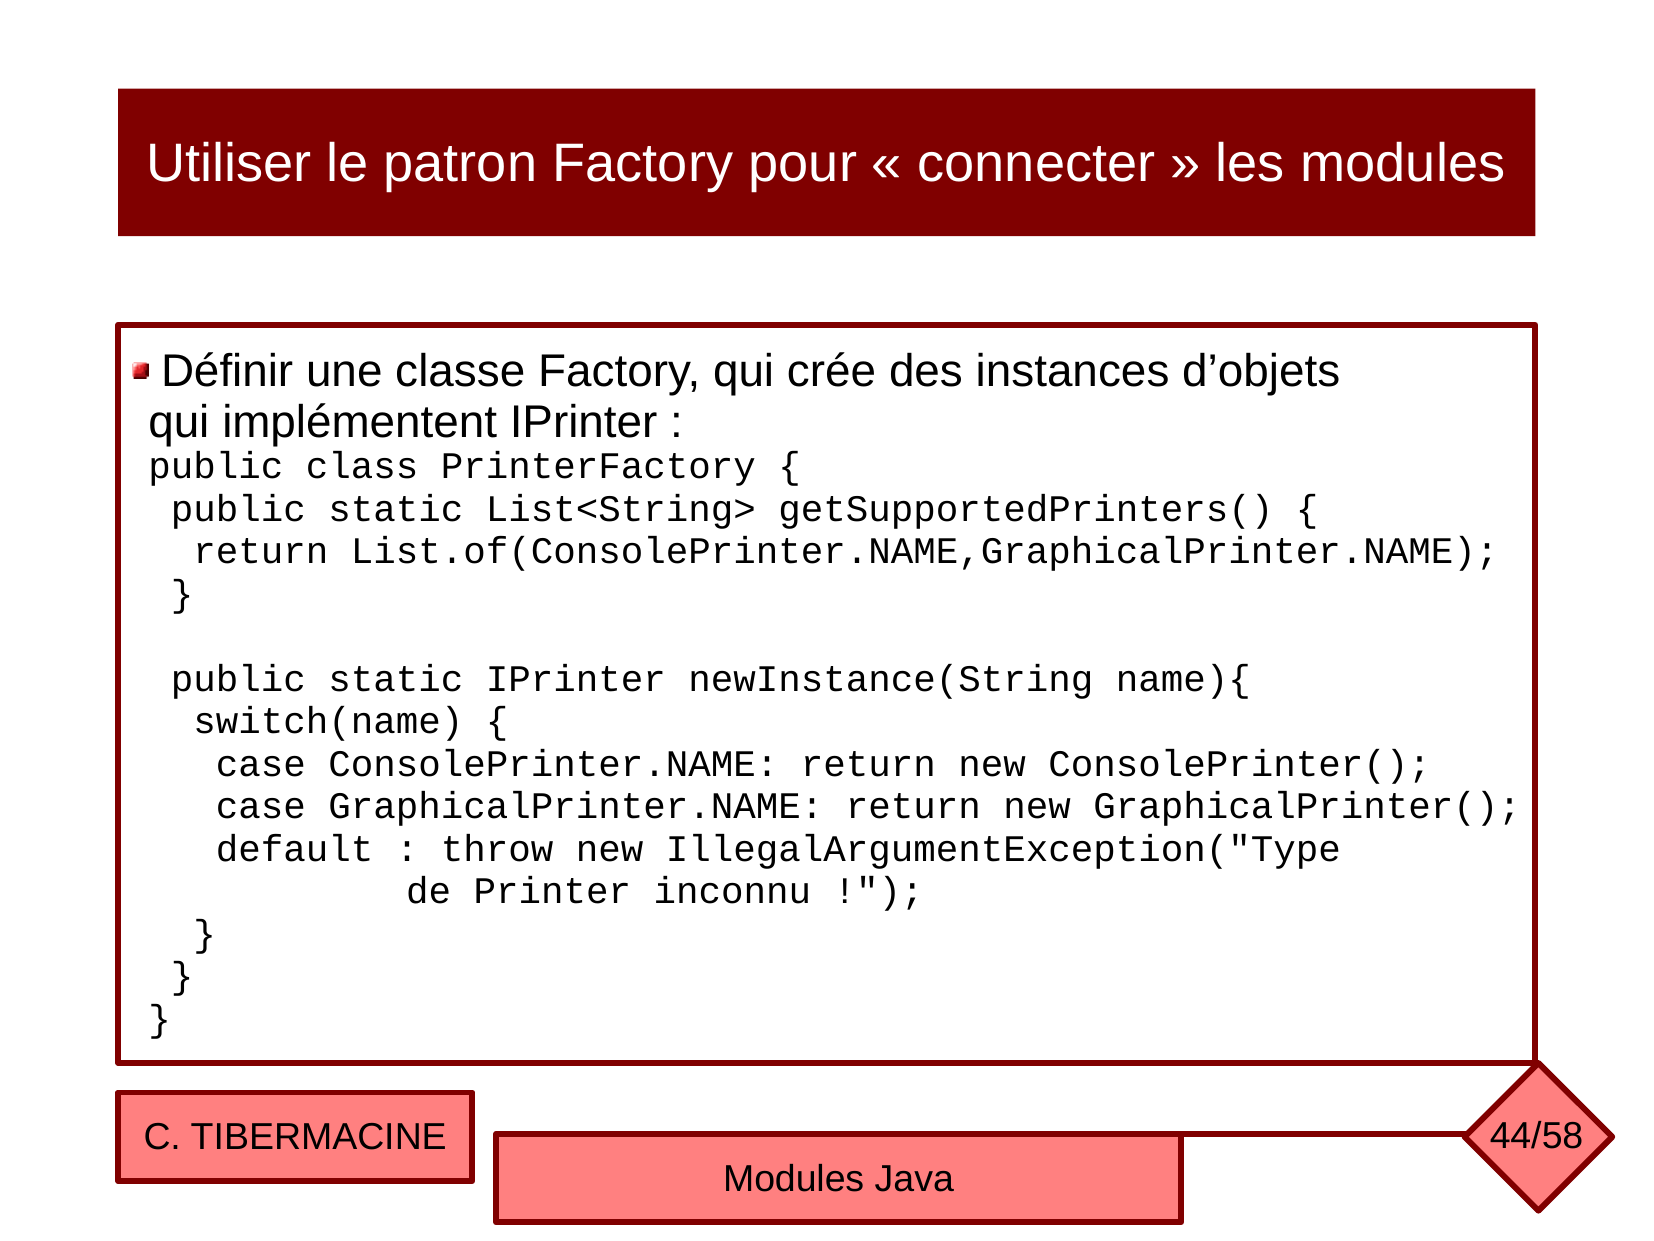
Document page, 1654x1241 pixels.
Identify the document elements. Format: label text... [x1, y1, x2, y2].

text_box Utiliser le patron Factory pour « connecter » les modules [118, 88, 1536, 237]
text_box Définir une classe Factory, qui crée des instances d’objets qui implémentent IPrinter : public class PrinterFactory { public static List<String> getSupportedPrinters() { return List.of(ConsolePrinter.NAME,GraphicalPrinter.NAME); } public static IPrinter newInstance(String name){ switch(name) { case ConsolePrinter.NAME: return new ConsolePrinter(); case GraphicalPrinter.NAME: return new GraphicalPrinter(); default : throw new IllegalArgumentException("Type de Printer inconnu !"); } } } [118, 324, 1536, 1063]
picture [132, 362, 149, 379]
text_box [1464, 1126, 1475, 1148]
text_box [1494, 1062, 1583, 1107]
text_box C. TIBERMACINE [118, 1092, 473, 1182]
text_box Modules Java [496, 1133, 1182, 1223]
text_box <numéro>/58 [1475, 1107, 1654, 1164]
text_box [1491, 1164, 1586, 1211]
